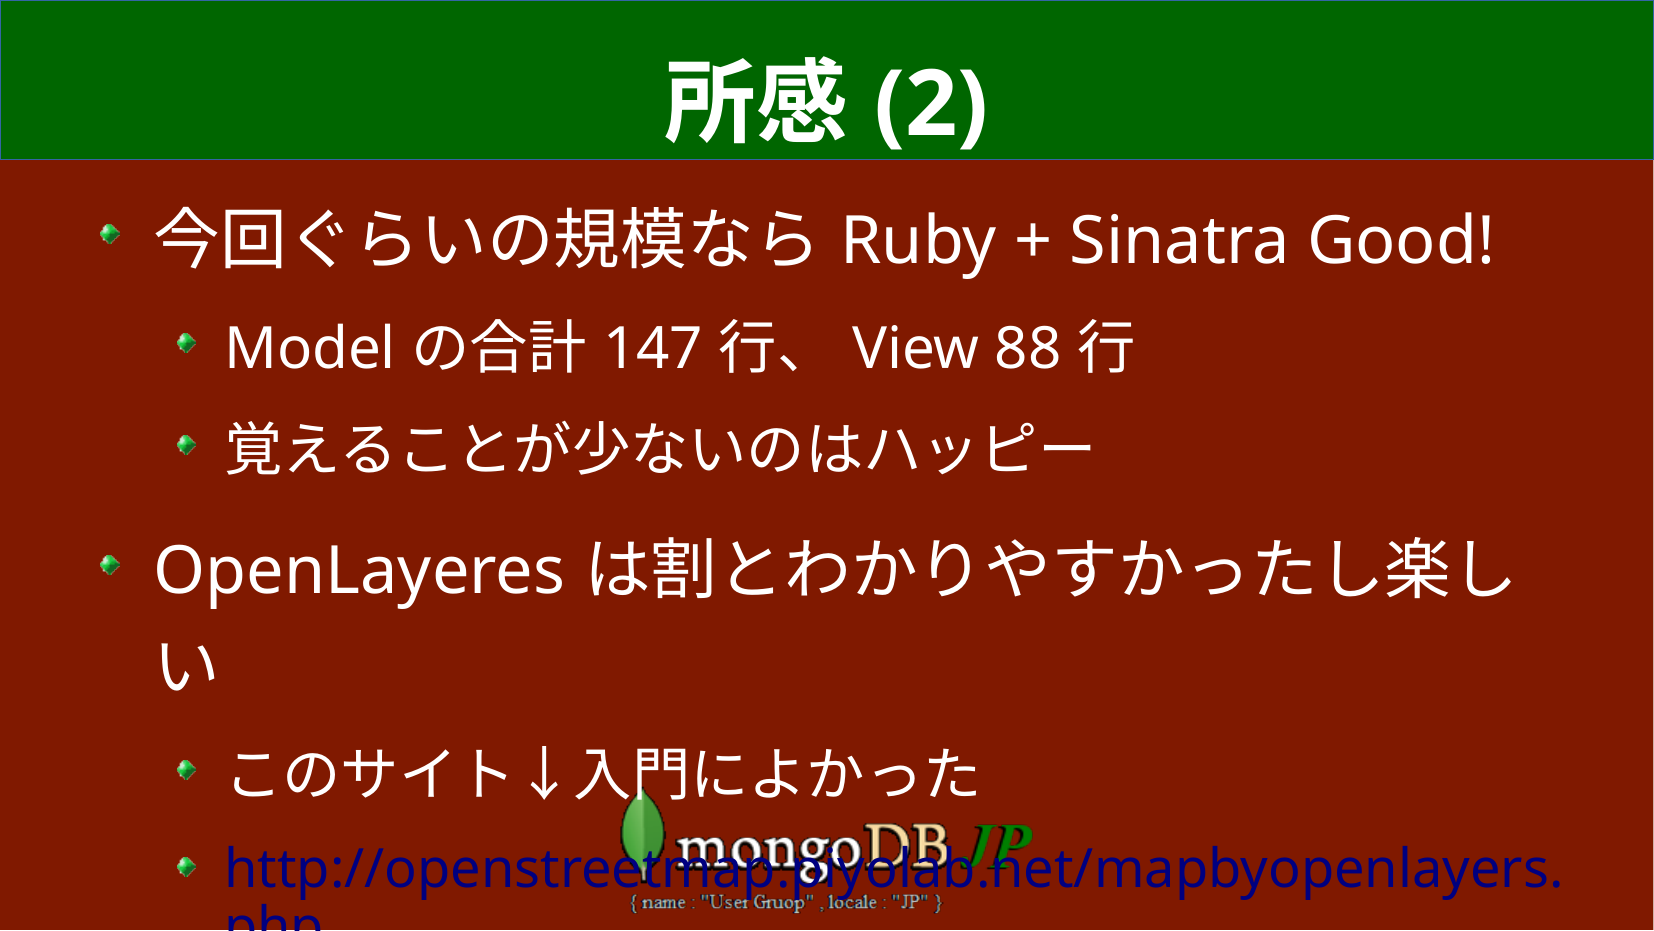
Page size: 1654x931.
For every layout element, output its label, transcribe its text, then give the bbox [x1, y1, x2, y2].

picture [1031, 873, 1047, 883]
picture [177, 760, 196, 780]
picture [616, 784, 1047, 931]
picture [619, 861, 634, 870]
title 所感(2) [82, 37, 1571, 156]
picture [1031, 861, 1046, 870]
list 今回ぐらいの規模ならRuby + Sinatra Good! Modelの合計147行、View 88行 覚えることが少ないのはハッピー OpenLayeresは割とわかりやすかったし楽しい このサイト↓入門によかった http://openstreetmap.piyolab.net/mapbyopenlayers.php [82, 185, 1571, 726]
picture [760, 784, 775, 793]
picture [177, 857, 196, 877]
